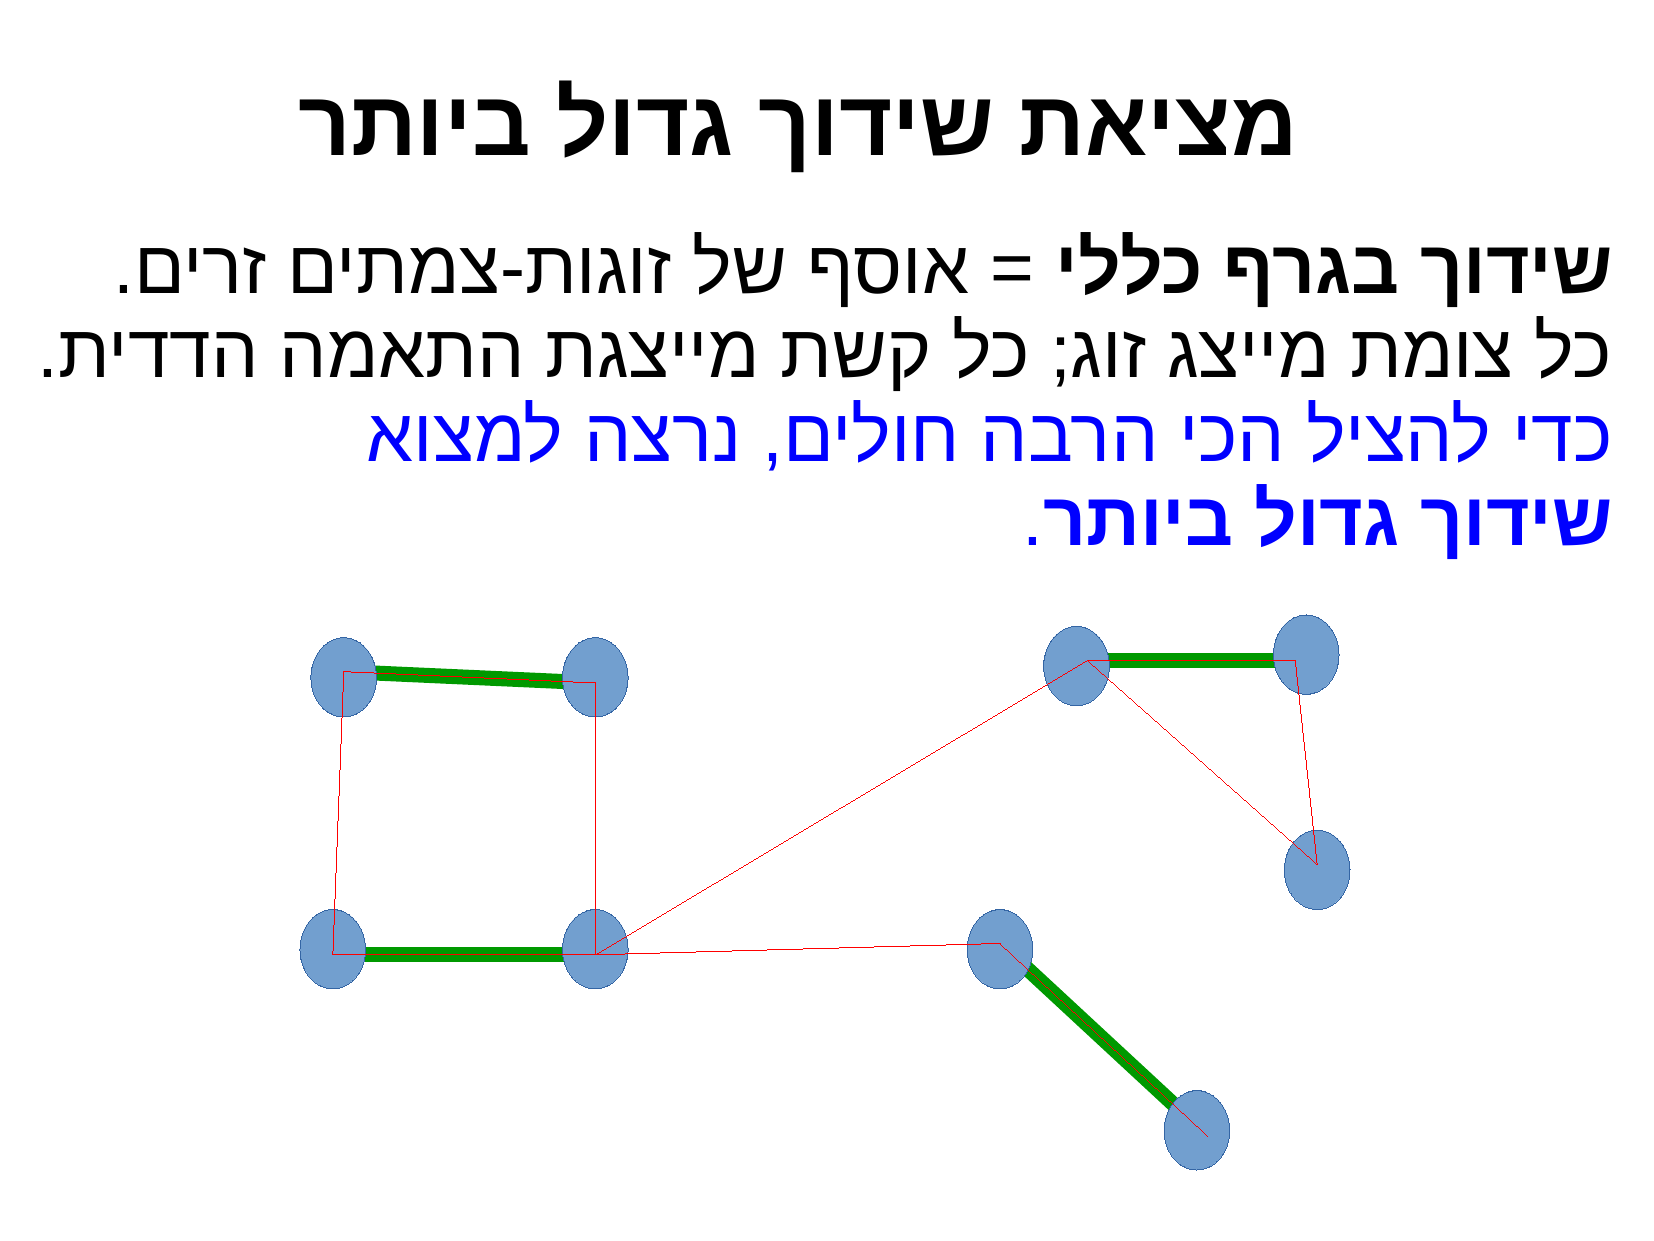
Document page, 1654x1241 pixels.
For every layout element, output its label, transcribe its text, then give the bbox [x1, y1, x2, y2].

text_box [562, 909, 595, 954]
text_box [967, 909, 1033, 989]
text_box שידוך בגרף כללי = אוסף של זוגות-צמתים זרים. כל צומת מייצג זוג; כל קשת מייצגת התאמה הדדית. כדי להציל הכי הרבה חולים, נרצה למצוא שידוך גדול ביותר. [23, 218, 1636, 654]
text_box [1164, 1090, 1230, 1171]
text_box [1273, 614, 1340, 695]
title מציאת שידוך גדול ביותר [82, 41, 1516, 207]
text_box [1284, 830, 1351, 910]
text_box [310, 654, 377, 717]
text_box [1043, 626, 1110, 706]
text_box [562, 637, 629, 717]
text_box [562, 909, 629, 989]
text_box [299, 909, 366, 989]
